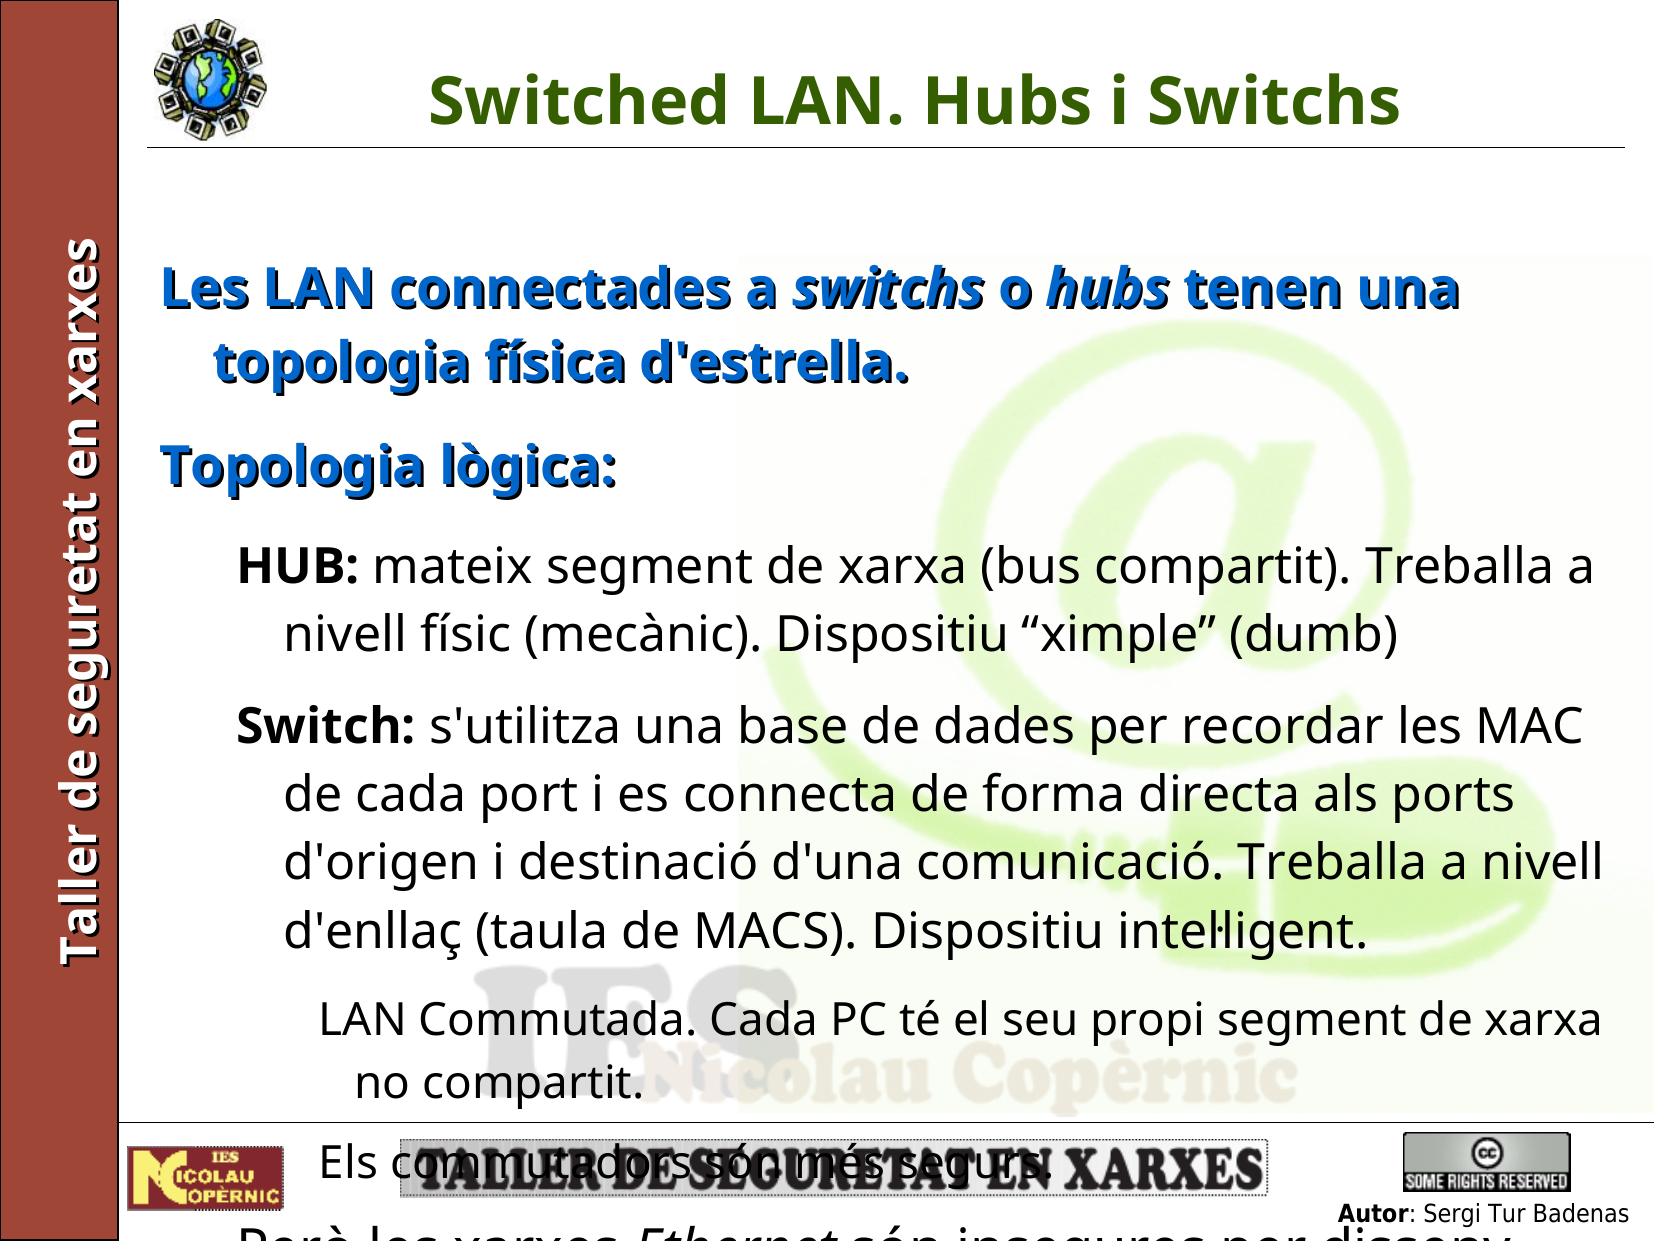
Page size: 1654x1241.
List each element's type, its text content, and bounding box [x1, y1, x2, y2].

list Les LAN connectades a switchs o hubs tenen una topologia física d'estrella. Topologia lògica: HUB: mateix segment de xarxa (bus compartit). Treballa a nivell físic (mecànic). Dispositiu “ximple” (dumb) Switch: s'utilitza una base de dades per recordar les MAC de cada port i es connecta de forma directa als ports d'origen i destinació d'una comunicació. Treballa a nivell d'enllaç (taula de MACS). Dispositiu intel·ligent. LAN Commutada. Cada PC té el seu propi segment de xarxa no compartit. Els commutadors són més segurs. Però les xarxes Ethernet són insegures per disseny [141, 248, 1630, 1084]
picture [1403, 1132, 1571, 1192]
picture [522, 1084, 535, 1095]
picture [548, 1086, 560, 1095]
picture [127, 1146, 284, 1211]
picture [466, 252, 1654, 1117]
picture [154, 19, 268, 142]
picture [400, 1139, 1270, 1198]
title Switched LAN. Hubs i Switchs [171, 49, 1654, 148]
